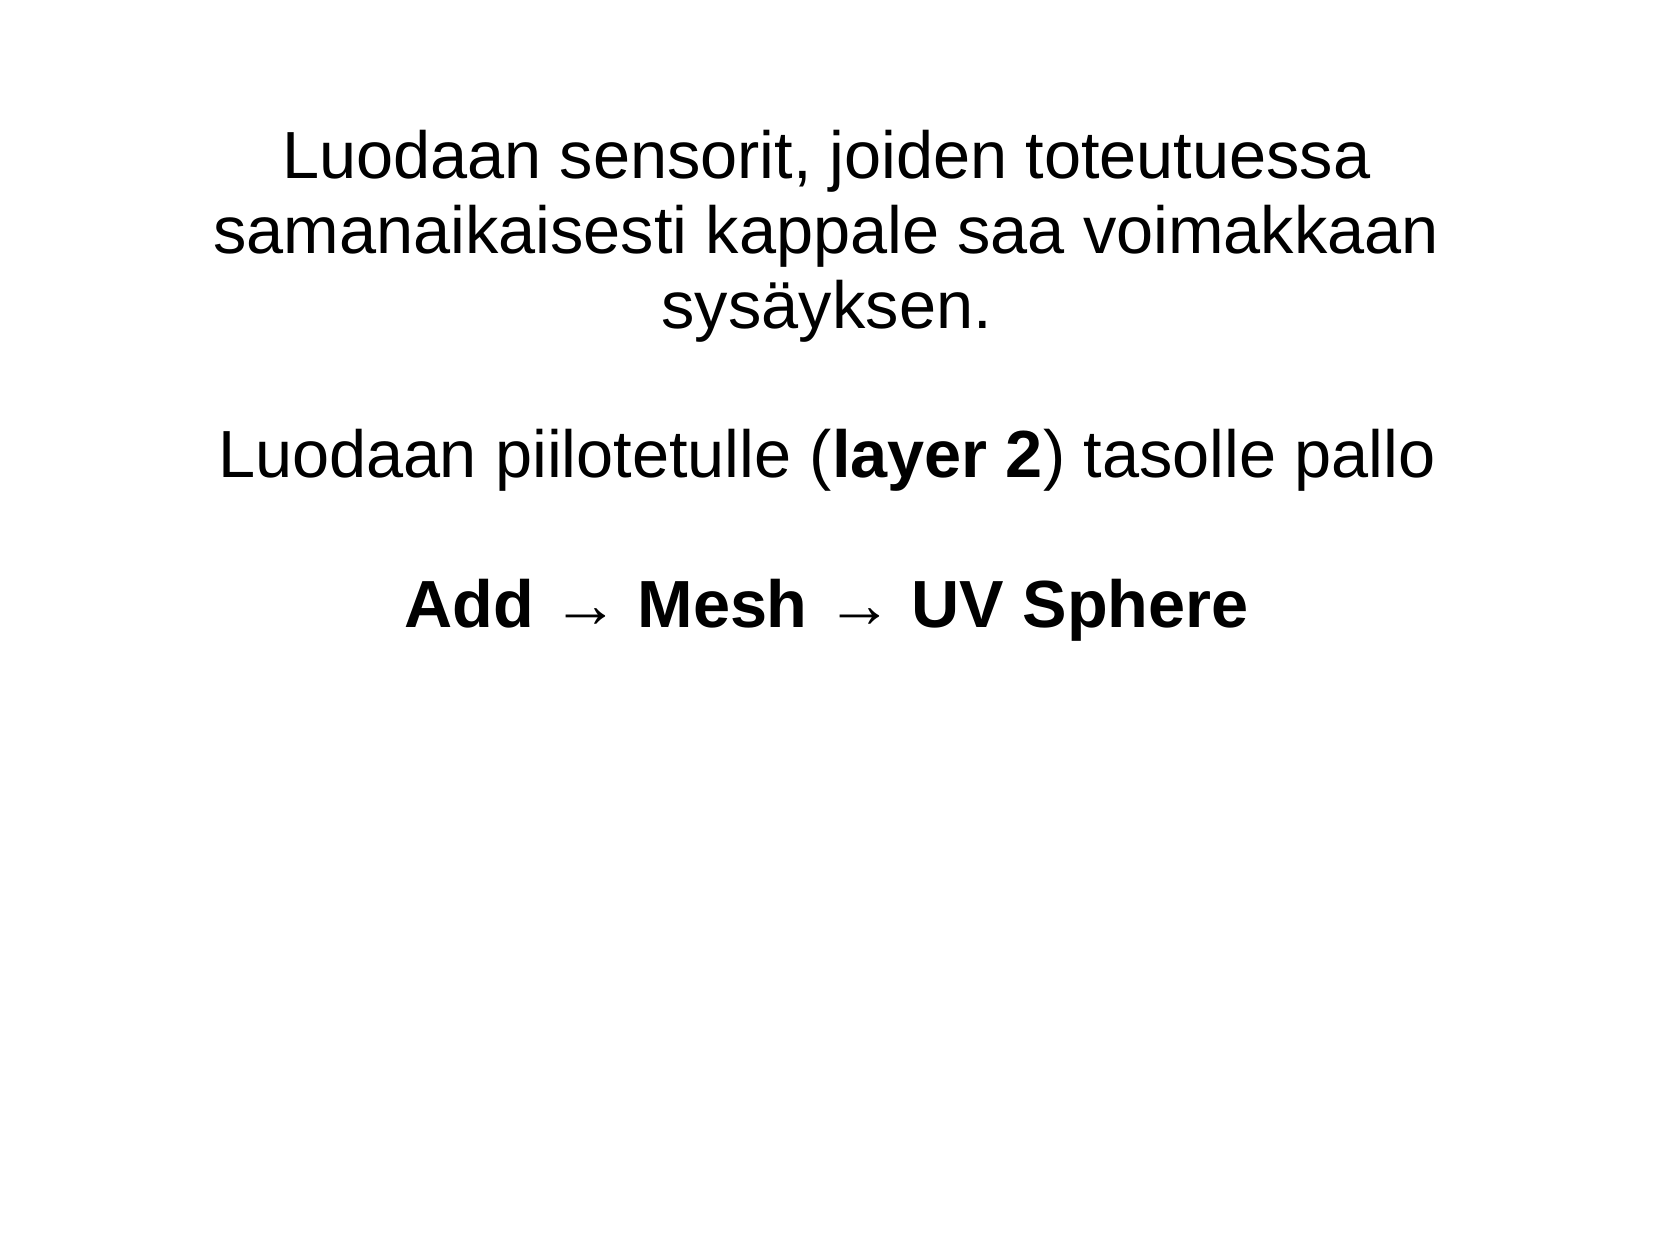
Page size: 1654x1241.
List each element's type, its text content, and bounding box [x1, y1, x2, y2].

subtitle Luodaan sensorit, joiden toteutuessa samanaikaisesti kappale saa voimakkaan sysäyksen. Luodaan piilotetulle (layer 2) tasolle pallo Add → Mesh → UV Sphere [82, 49, 1571, 1010]
